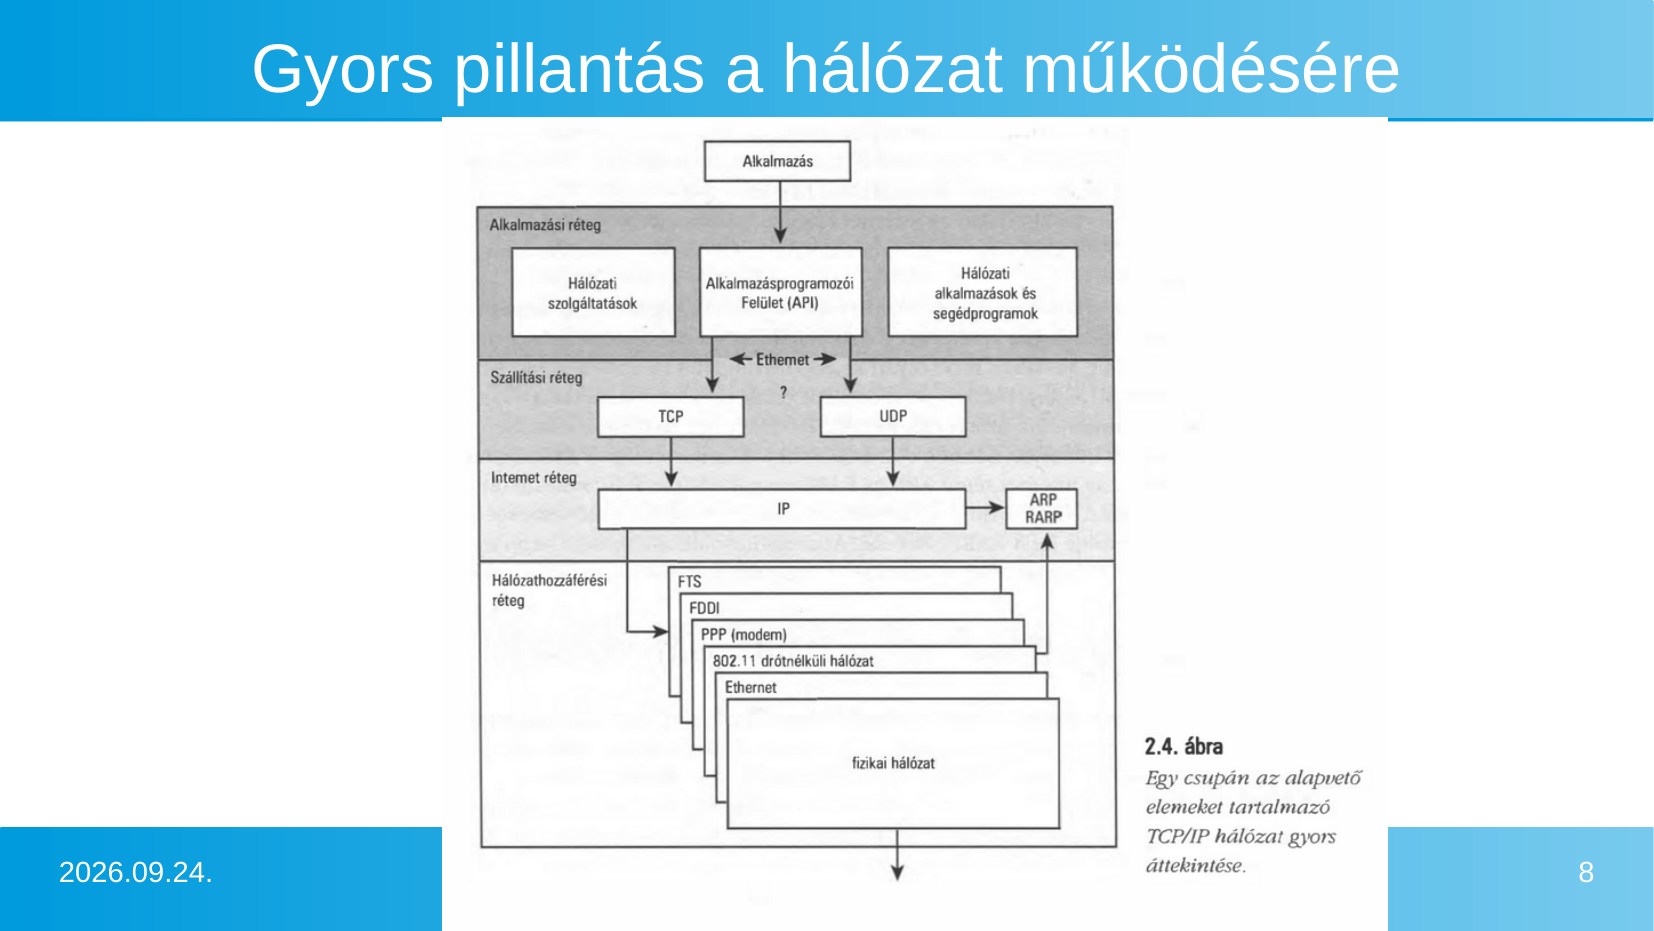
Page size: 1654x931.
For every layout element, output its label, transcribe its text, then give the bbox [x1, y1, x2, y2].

picture [442, 117, 1388, 931]
title Gyors pillantás a hálózat működésére [59, 29, 1595, 108]
